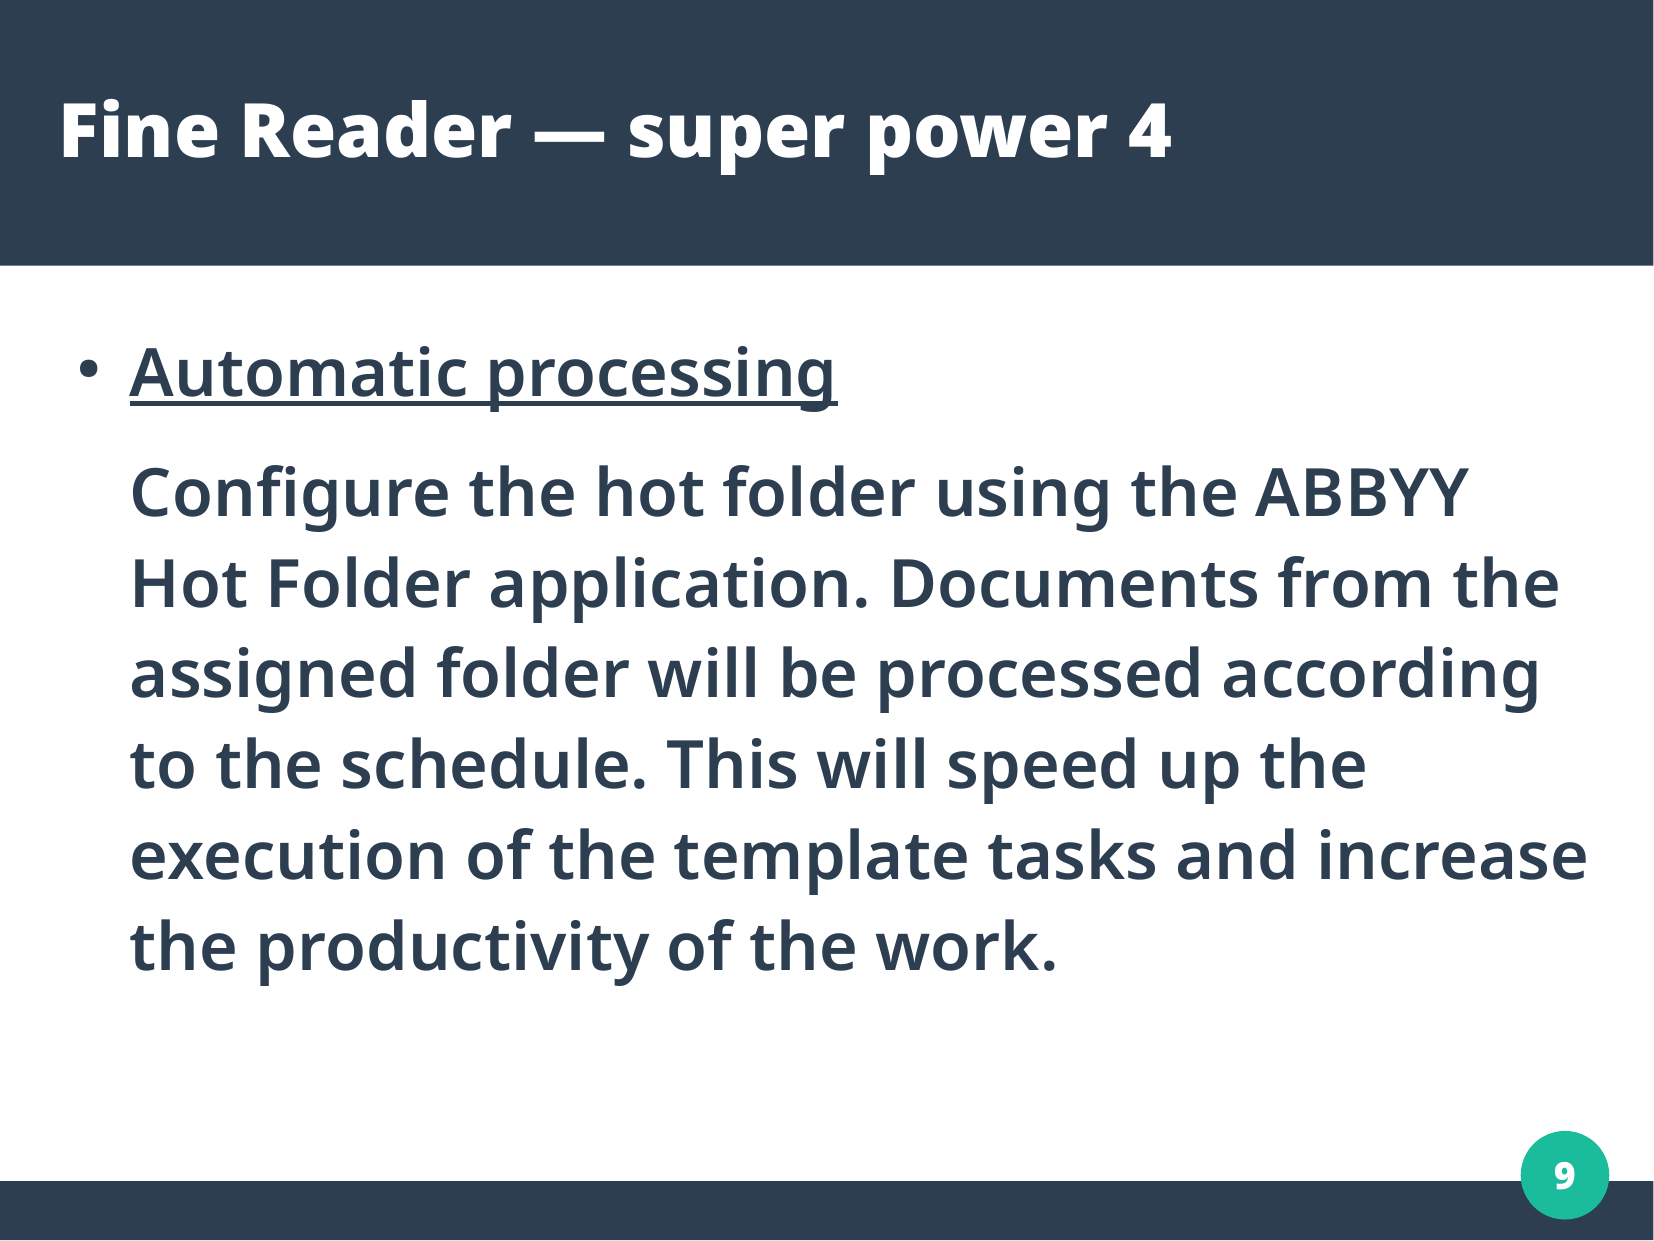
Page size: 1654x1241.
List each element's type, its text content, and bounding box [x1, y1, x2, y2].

title Fine Reader — super power 4 [59, 49, 1595, 207]
list Automatic processing Configure the hot folder using the ABBYY Hot Folder application. Documents from the assigned folder will be processed according to the schedule. This will speed up the execution of the template tasks and increase the productivity of the work. [59, 324, 1595, 1152]
